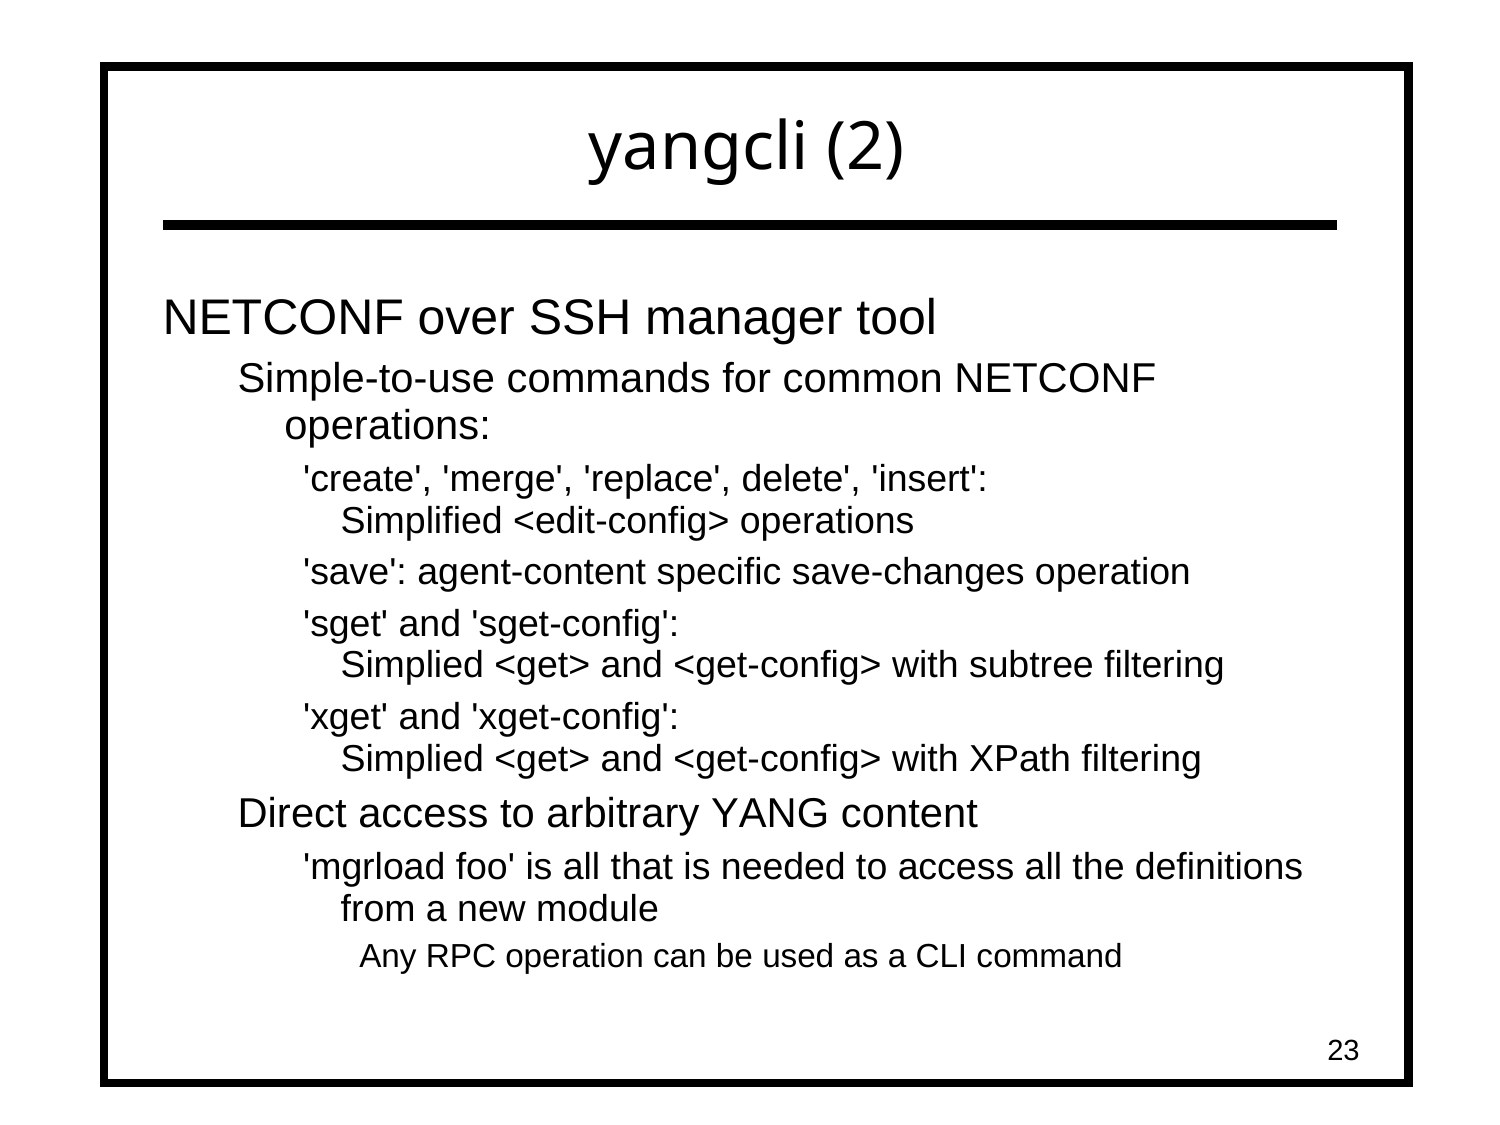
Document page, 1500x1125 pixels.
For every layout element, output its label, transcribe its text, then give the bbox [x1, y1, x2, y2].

title yangcli (2) [162, 82, 1332, 206]
list NETCONF over SSH manager tool Simple-to-use commands for common NETCONF operations: 'create', 'merge', 'replace', delete', 'insert': Simplified <edit-config> operations 'save': agent-content specific save-changes operation 'sget' and 'sget-config': Simplied <get> and <get-config> with subtree filtering 'xget' and 'xget-config': Simplied <get> and <get-config> with XPath filtering Direct access to arbitrary YANG content 'mgrload foo' is all that is needed to access all the definitions from a new module Any RPC operation can be used as a CLI command [162, 288, 1338, 986]
